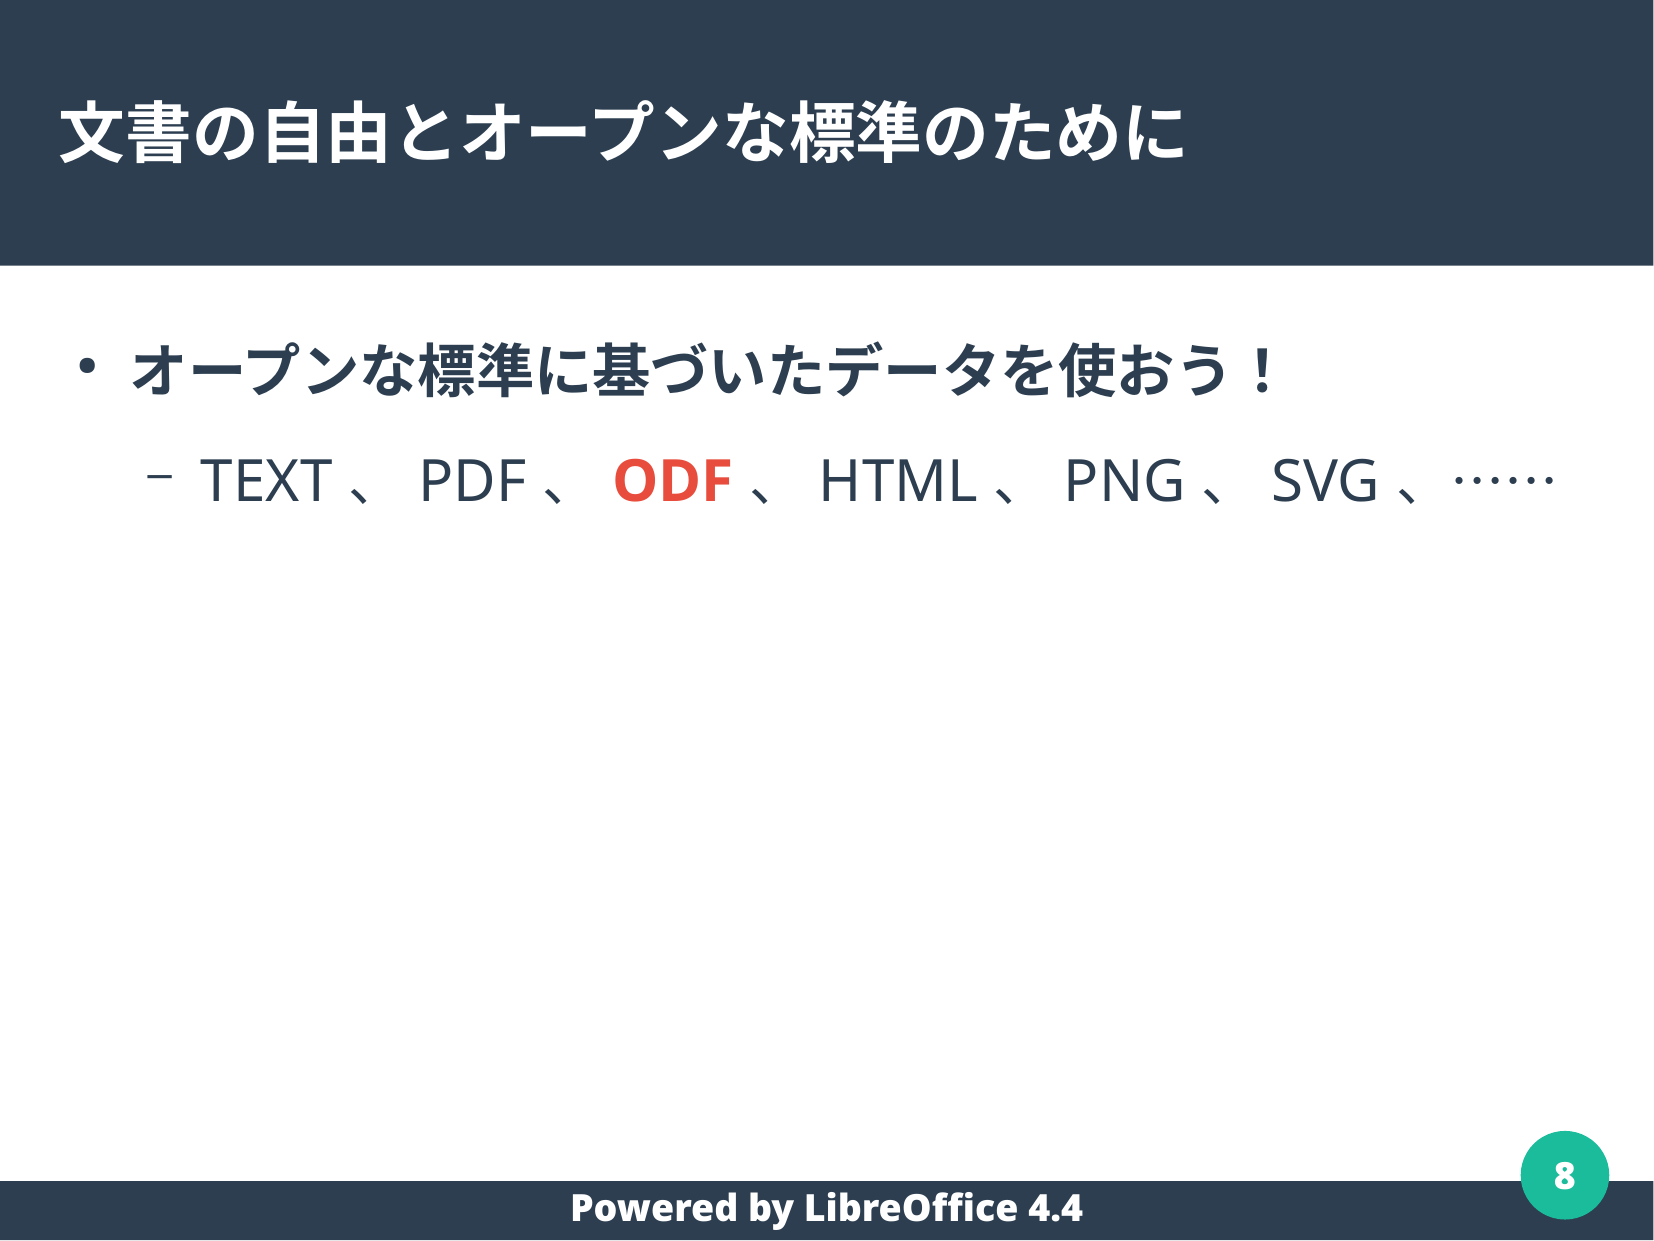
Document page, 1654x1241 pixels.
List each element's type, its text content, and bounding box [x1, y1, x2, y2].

list オープンな標準に基づいたデータを使おう！ TEXT、PDF、ODF、HTML、PNG、SVG、…… [59, 324, 1595, 1152]
title 文書の自由とオープンな標準のために [59, 49, 1595, 207]
